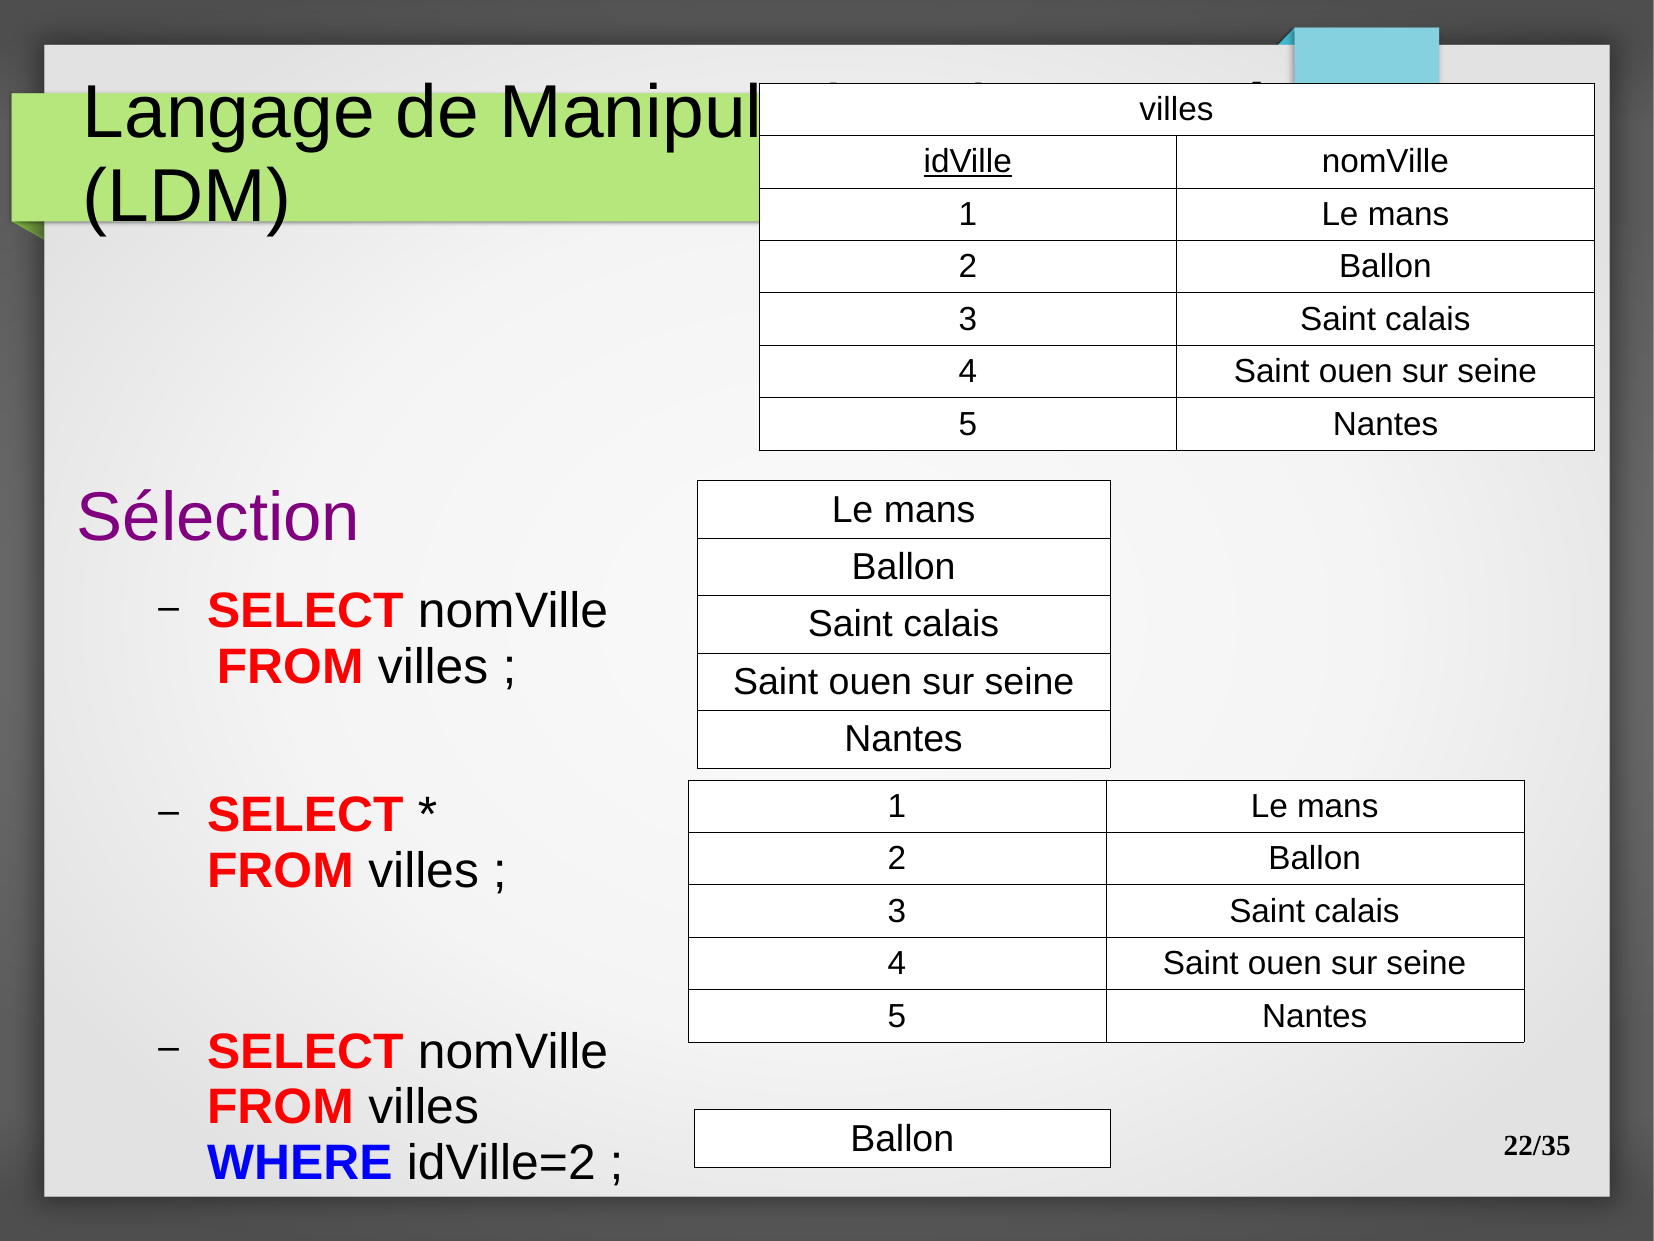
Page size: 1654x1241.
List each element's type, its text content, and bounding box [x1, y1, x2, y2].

table_cell Saint calais [1107, 885, 1524, 937]
table_cell 4 [689, 938, 1106, 989]
table_cell Ballon [1107, 833, 1524, 884]
table_cell Saint calais [698, 596, 1110, 653]
table_cell 2 [689, 833, 1106, 884]
table_cell 3 [689, 885, 1106, 937]
table_cell Nantes [1107, 990, 1524, 1042]
table_cell 5 [760, 398, 1176, 450]
table_cell 2 [760, 241, 1176, 292]
table_header villes [760, 84, 1594, 135]
table_cell idVille [760, 136, 1176, 188]
table_cell Saint ouen sur seine [1177, 346, 1594, 397]
table_cell Saint calais [1177, 293, 1594, 345]
table_header Le mans [1107, 781, 1524, 832]
table_cell 5 [689, 990, 1106, 1042]
title Langage de Manipulation de Données (LDM) [82, 49, 1571, 257]
table_cell Le mans [1177, 189, 1594, 240]
table_cell Saint ouen sur seine [698, 654, 1110, 710]
table_cell 1 [760, 189, 1176, 240]
picture [0, 0, 1654, 1241]
table_cell Nantes [1177, 398, 1594, 450]
table_cell Saint ouen sur seine [1107, 938, 1524, 989]
table_cell 3 [760, 293, 1176, 345]
table_cell nomVille [1177, 136, 1594, 188]
list Sélection SELECT nomVille FROM villes ; SELECT * FROM villes ; SELECT nomVille FROM villes WHERE idVille=2 ; [76, 478, 1565, 1198]
table_cell Nantes [698, 711, 1110, 768]
table_cell Ballon [1177, 241, 1594, 292]
table_header Le mans [698, 481, 1110, 538]
table_cell Ballon [698, 539, 1110, 595]
table_header 1 [689, 781, 1106, 832]
table_cell 4 [760, 346, 1176, 397]
table_header Ballon [695, 1110, 1110, 1167]
